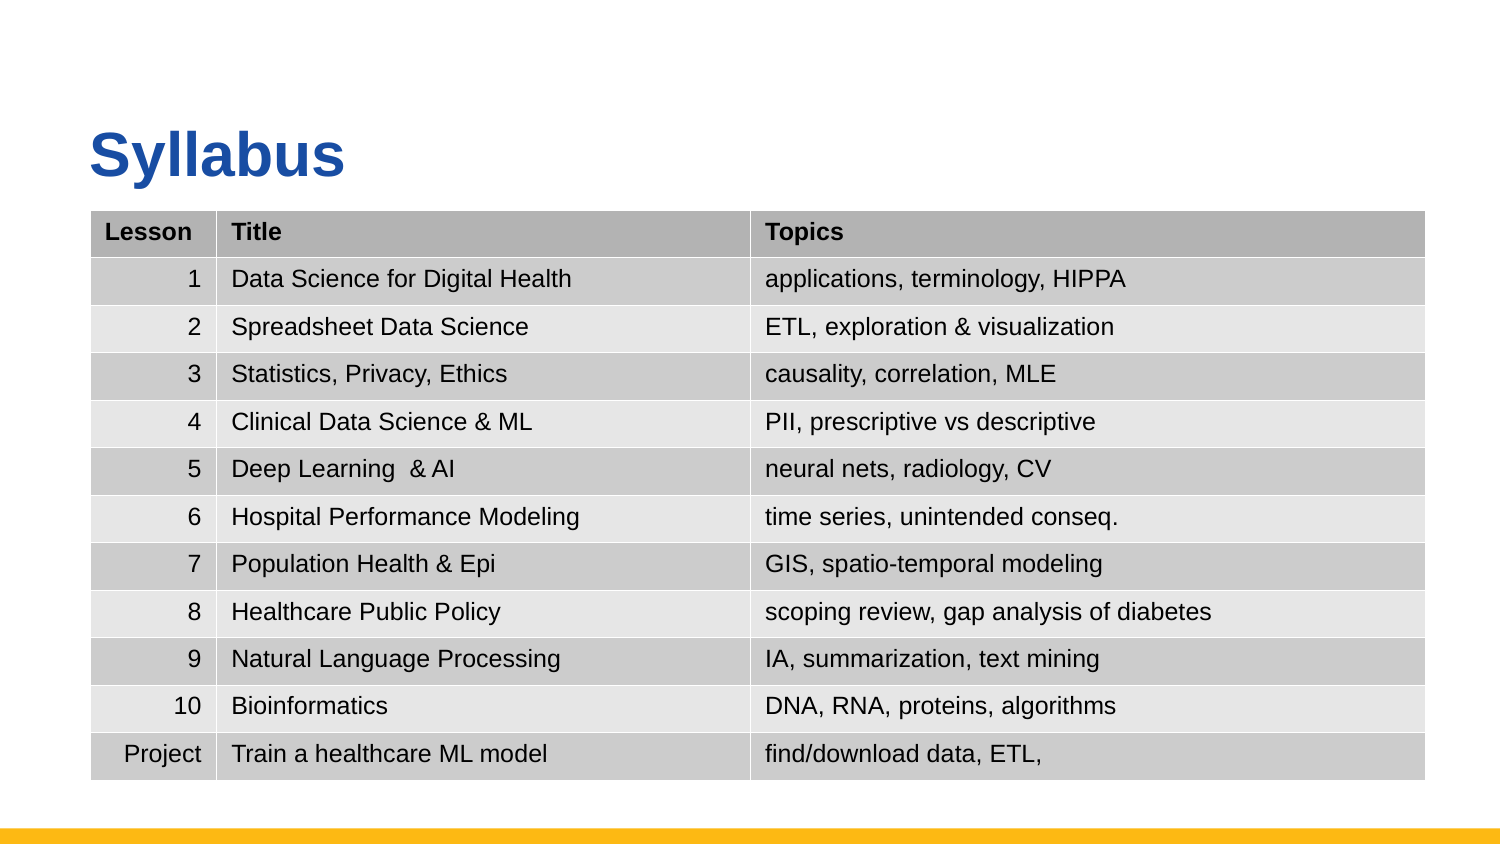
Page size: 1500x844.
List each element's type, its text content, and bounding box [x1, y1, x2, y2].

table_cell Natural Language Processing [217, 638, 750, 685]
table_cell Train a healthcare ML model [217, 733, 750, 780]
table_cell 9 [91, 638, 216, 685]
table_cell 7 [91, 543, 216, 590]
text_box Syllabus [74, 0, 1425, 197]
table_cell Project [91, 733, 216, 780]
table_cell ETL, exploration & visualization [751, 306, 1425, 352]
table_cell Clinical Data Science & ML [217, 401, 750, 447]
table_cell causality, correlation, MLE [751, 353, 1425, 400]
table_cell Hospital Performance Modeling [217, 496, 750, 542]
table_cell 1 [91, 258, 216, 305]
table_cell Spreadsheet Data Science [217, 306, 750, 352]
table_cell applications, terminology, HIPPA [751, 258, 1425, 305]
table_cell IA, summarization, text mining [751, 638, 1425, 685]
table_cell time series, unintended conseq. [751, 496, 1425, 542]
table_cell 3 [91, 353, 216, 400]
table_cell Statistics, Privacy, Ethics [217, 353, 750, 400]
table_cell Population Health & Epi [217, 543, 750, 590]
table_cell 10 [91, 686, 216, 732]
table_cell Healthcare Public Policy [217, 591, 750, 637]
table_cell Data Science for Digital Health [217, 258, 750, 305]
table_cell find/download data, ETL, [751, 733, 1425, 780]
table_cell DNA, RNA, proteins, algorithms [751, 686, 1425, 732]
table_cell 6 [91, 496, 216, 542]
table_cell 8 [91, 591, 216, 637]
table_header Title [217, 211, 750, 257]
table_cell GIS, spatio-temporal modeling [751, 543, 1425, 590]
table_cell Bioinformatics [217, 686, 750, 732]
table_cell 4 [91, 401, 216, 447]
table_cell 5 [91, 448, 216, 495]
table_header Topics [751, 211, 1425, 257]
table_cell PII, prescriptive vs descriptive [751, 401, 1425, 447]
table_header Lesson [91, 211, 216, 257]
table_cell Deep Learning & AI [217, 448, 750, 495]
table_cell 2 [91, 306, 216, 352]
table_cell scoping review, gap analysis of diabetes [751, 591, 1425, 637]
table_cell neural nets, radiology, CV [751, 448, 1425, 495]
